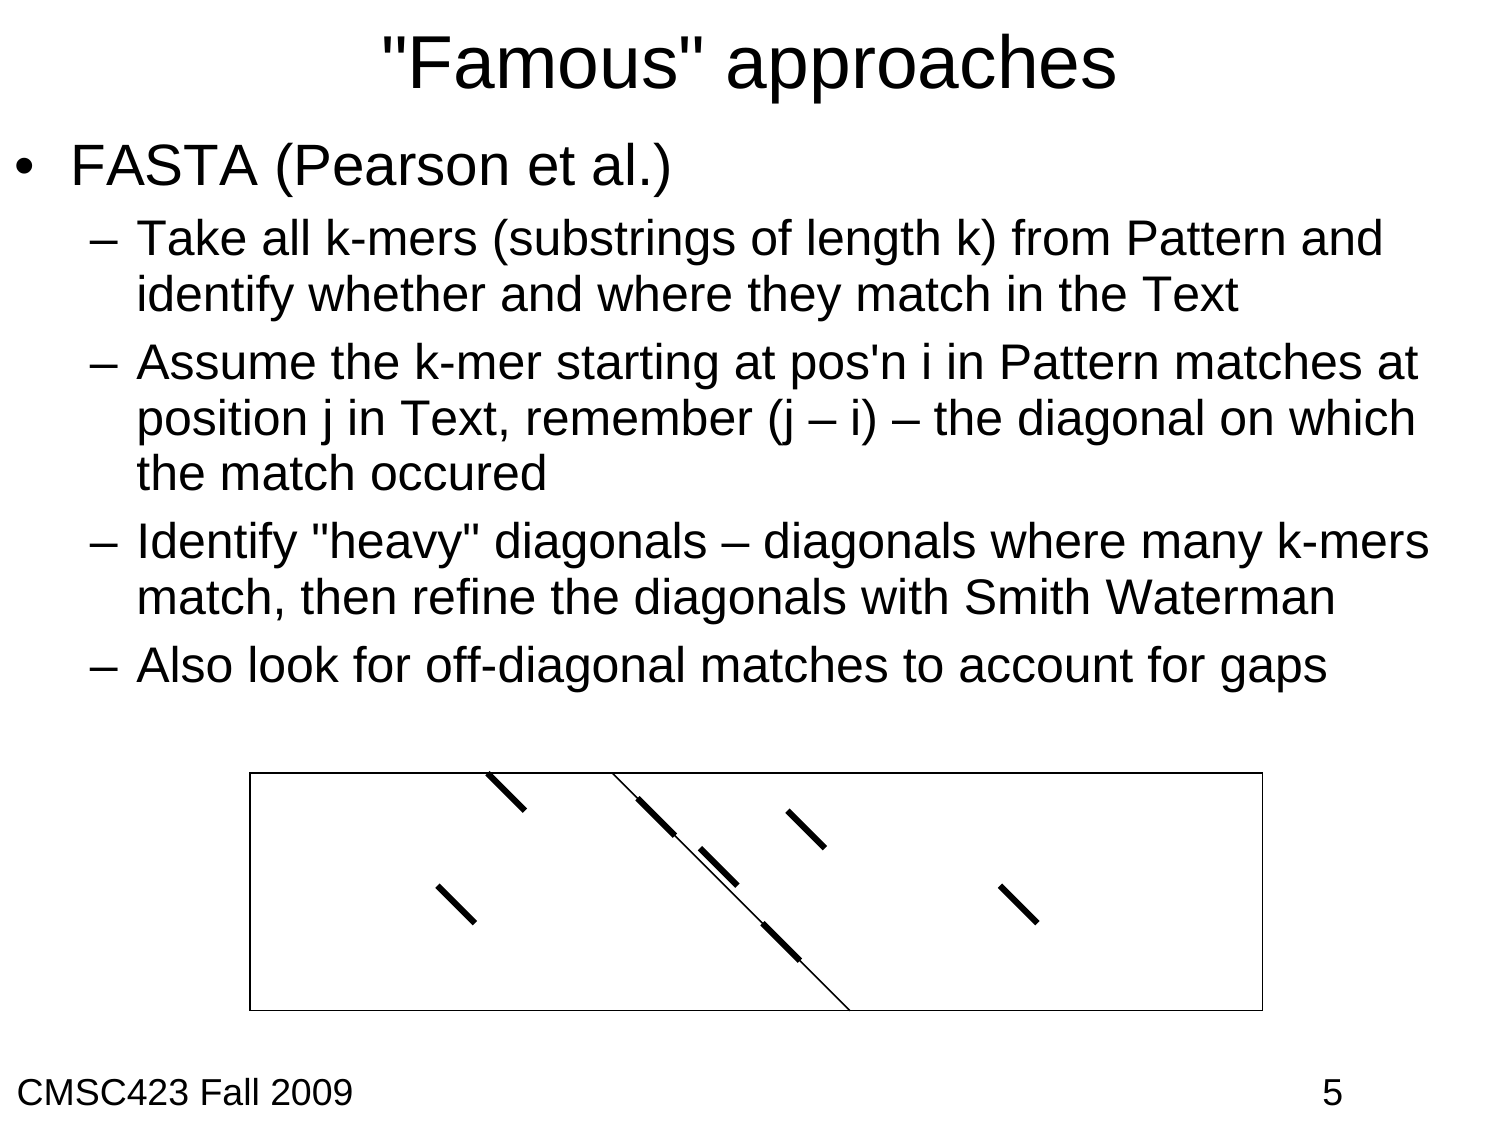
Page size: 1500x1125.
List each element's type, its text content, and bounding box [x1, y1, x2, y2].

list FASTA (Pearson et al.) Take all k-mers (substrings of length k) from Pattern and identify whether and where they match in the Text Assume the k-mer starting at pos'n i in Pattern matches at position j in Text, remember (j – i) – the diagonal on which the match occured Identify "heavy" diagonals – diagonals where many k-mers match, then refine the diagonals with Smith Waterman Also look for off-diagonal matches to account for gaps [0, 124, 1500, 1125]
title "Famous" approaches [0, 12, 1500, 113]
